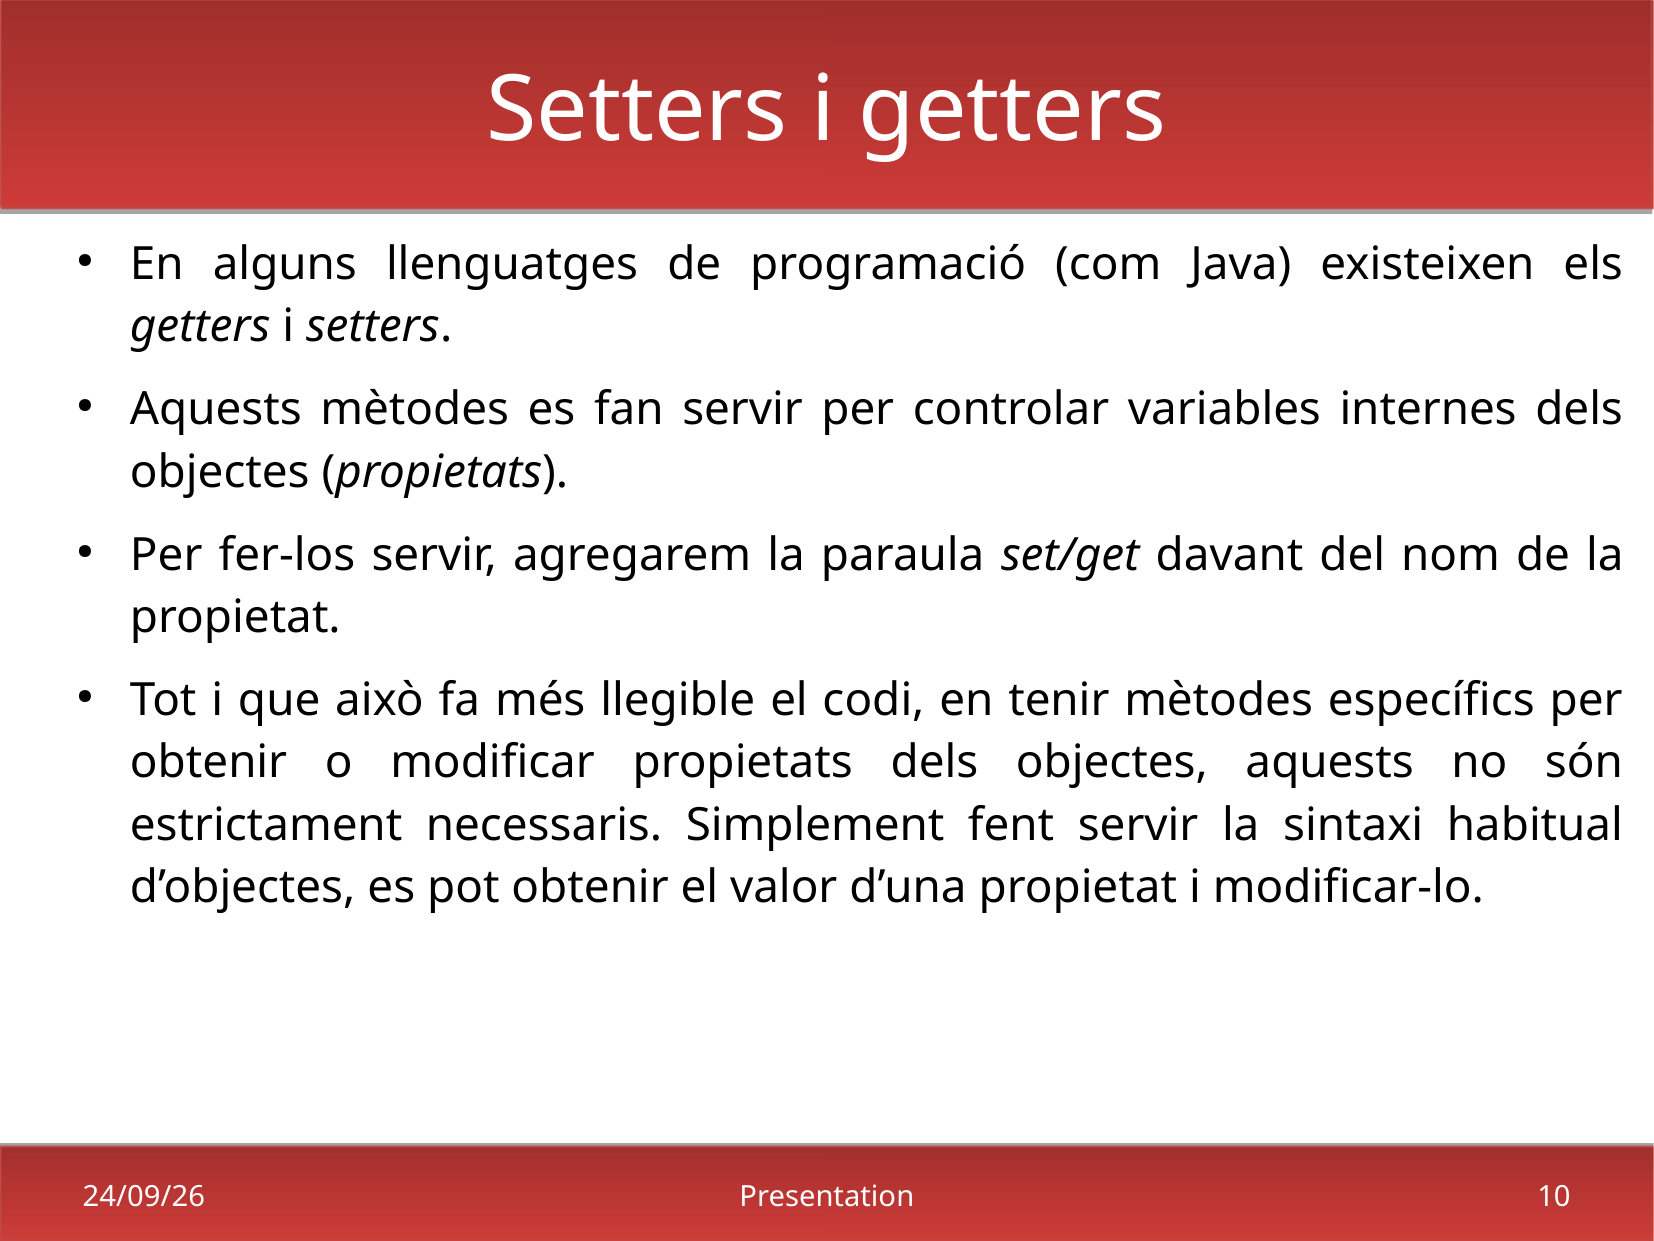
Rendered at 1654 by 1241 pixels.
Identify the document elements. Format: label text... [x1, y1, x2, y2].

list En alguns llenguatges de programació (com Java) existeixen els getters i setters. Aquests mètodes es fan servir per controlar variables internes dels objectes (propietats). Per fer-los servir, agregarem la paraula set/get davant del nom de la propietat. Tot i que això fa més llegible el codi, en tenir mètodes específics per obtenir o modificar propietats dels objectes, aquests no són estrictament necessaris. Simplement fent servir la sintaxi habitual d’objectes, es pot obtenir el valor d’una propietat i modificar-lo. [59, 230, 1625, 945]
title Setters i getters [59, 31, 1595, 178]
picture [0, 1143, 1654, 1241]
picture [0, 0, 1654, 214]
